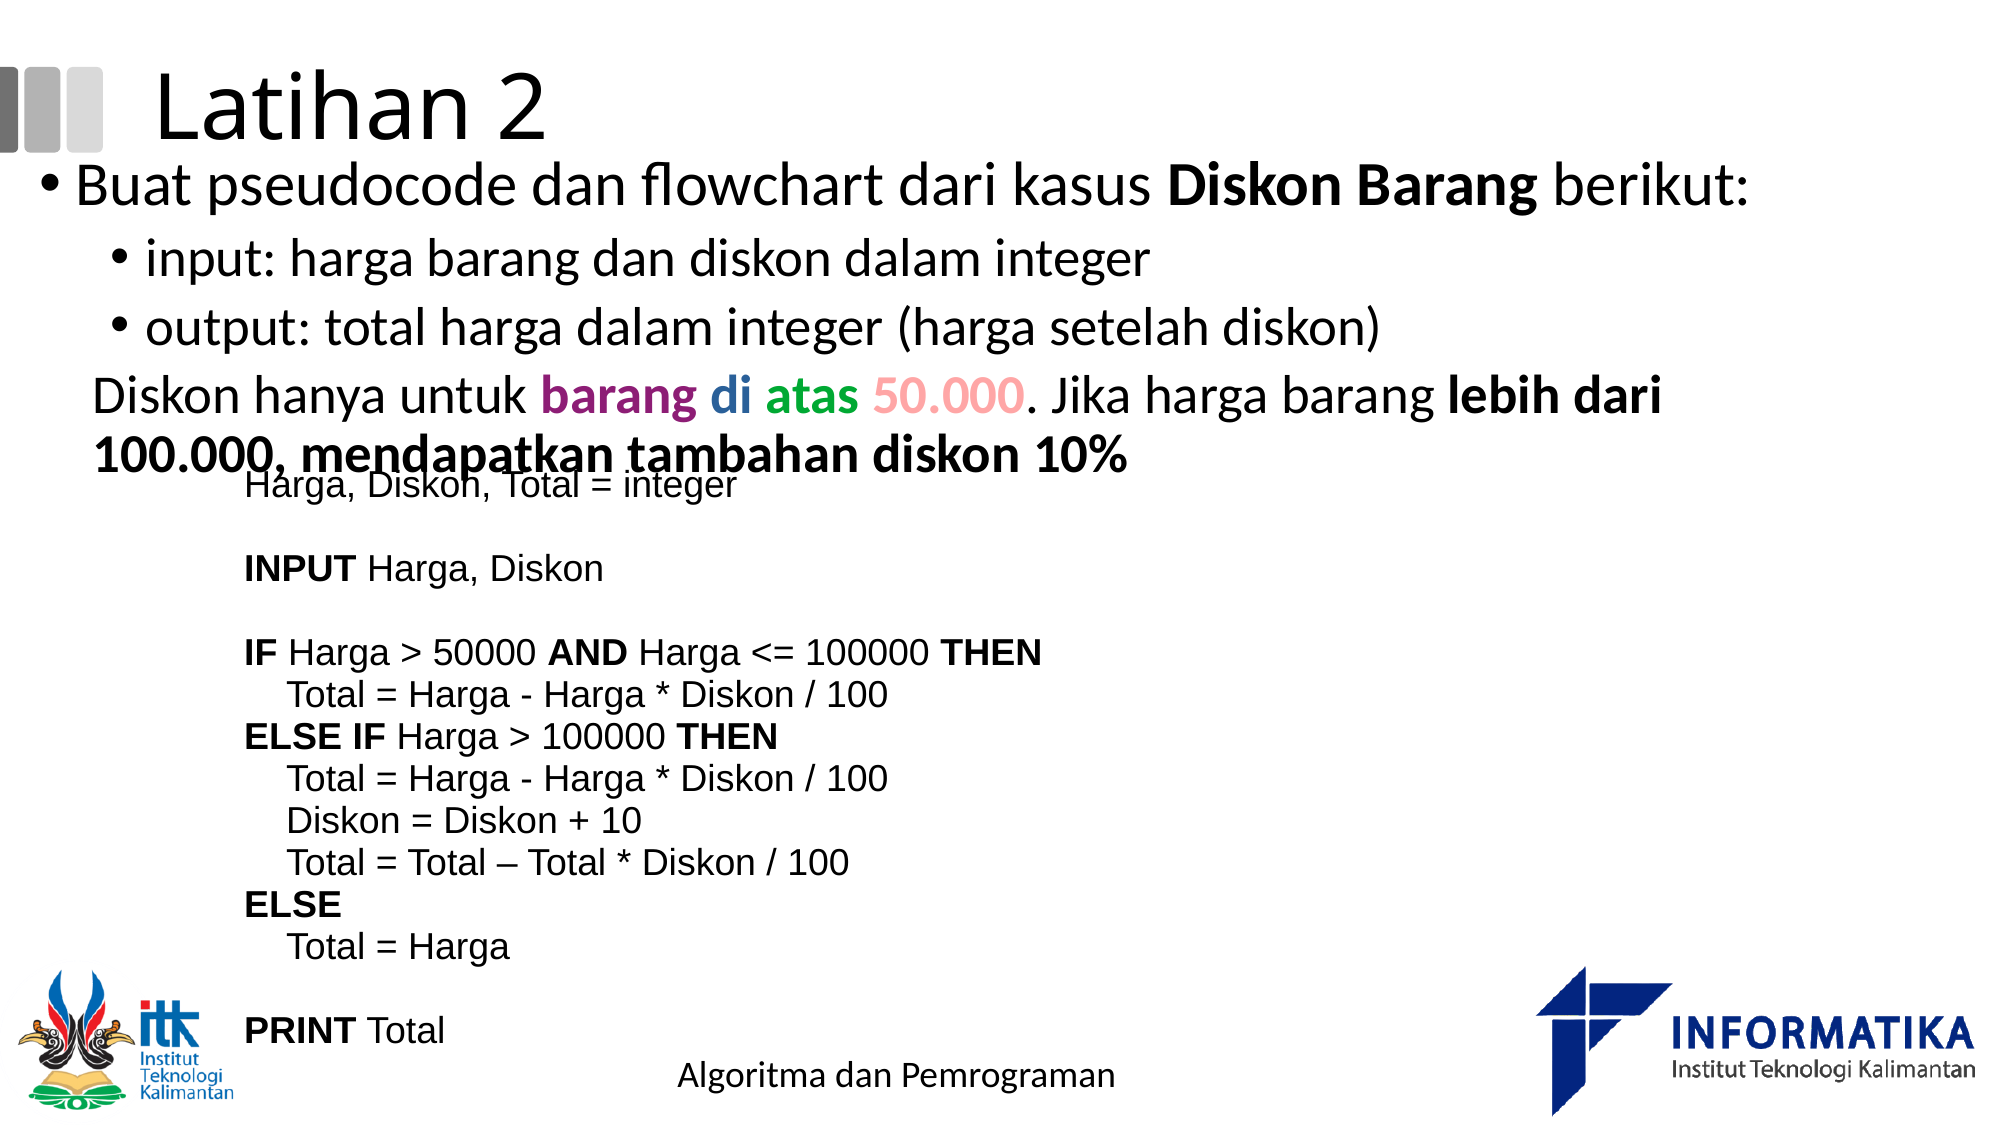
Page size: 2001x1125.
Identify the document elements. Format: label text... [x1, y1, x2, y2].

picture [1534, 965, 1976, 1118]
text_box Algoritma dan Pemrograman [662, 1059, 1338, 1103]
text_box Harga, Diskon, Total = integer INPUT Harga, Diskon IF Harga > 50000 AND Harga <= 100000 THEN Total = Harga - Harga * Diskon / 100 ELSE IF Harga > 100000 THEN Total = Harga - Harga * Diskon / 100 Diskon = Diskon + 10 Total = Total – Total * Diskon / 100 ELSE Total = Harga PRINT Total [229, 456, 1430, 1059]
text_box Buat pseudocode dan flowchart dari kasus Diskon Barang berikut: input: harga barang dan diskon dalam integer output: total harga dalam integer (harga setelah diskon) Diskon hanya untuk barang di atas 50.000. Jika harga barang lebih dari 100.000, mendapatkan tambahan diskon 10% [25, 144, 1876, 496]
picture [0, 935, 252, 1125]
text_box Latihan 2 [137, 1, 1863, 144]
